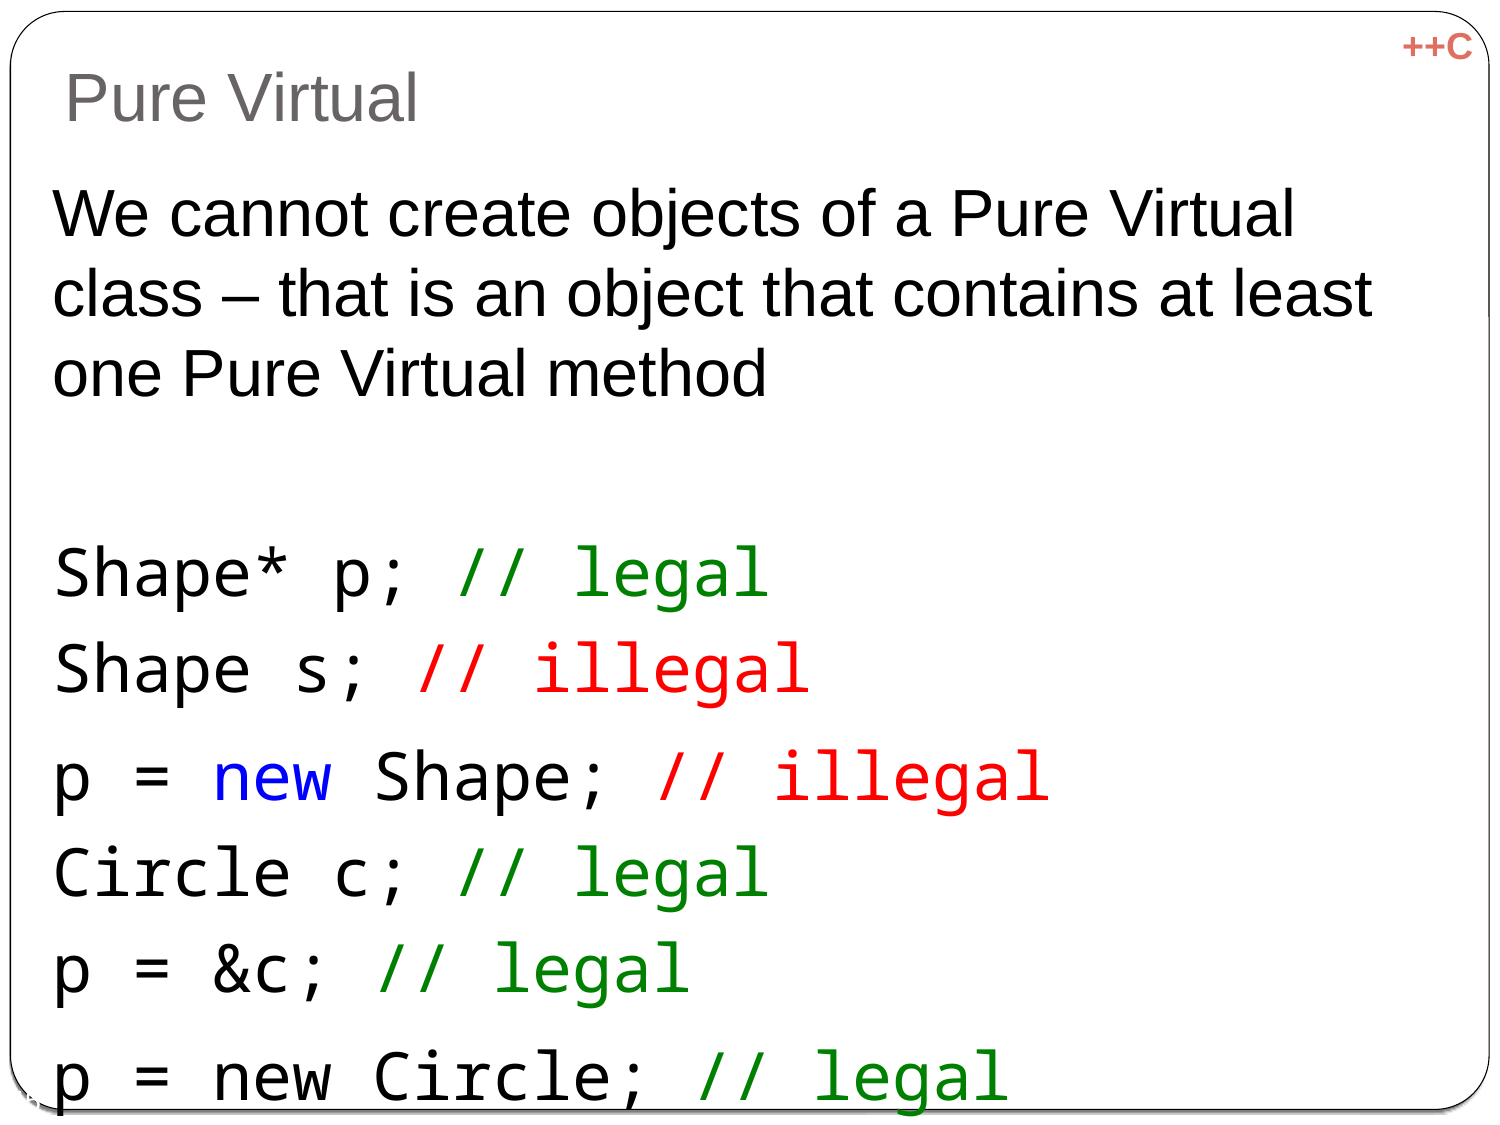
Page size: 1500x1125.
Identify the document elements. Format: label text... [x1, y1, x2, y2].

slide_number <number> [0, 1074, 50, 1125]
title Pure Virtual [50, 45, 1450, 150]
list We cannot create objects of a Pure Virtual class – that is an object that contains at least one Pure Virtual method Shape* p; // legal Shape s; // illegal p = new Shape; // illegal Circle c; // legal p = &c; // legal p = new Circle; // legal [37, 162, 1463, 1088]
